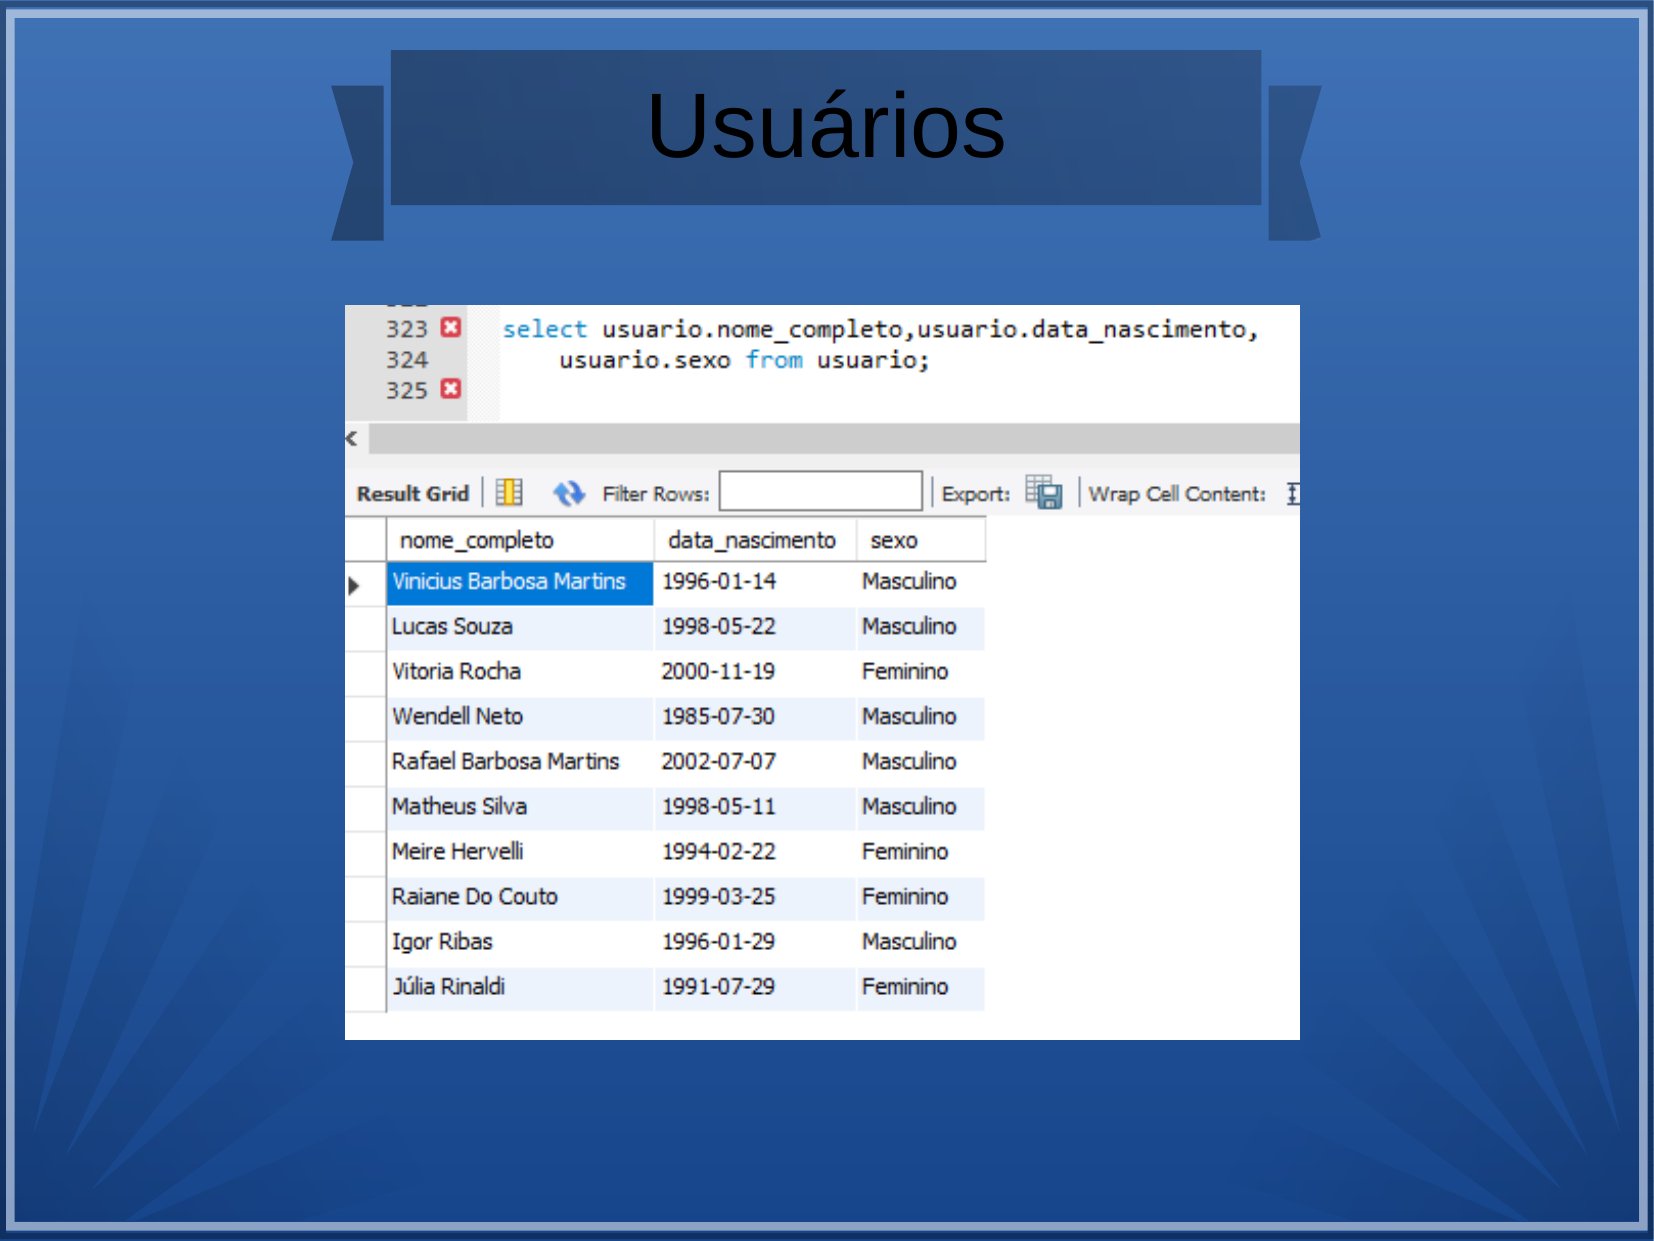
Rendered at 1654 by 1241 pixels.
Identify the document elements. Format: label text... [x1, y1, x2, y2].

title Usuários [389, 47, 1264, 205]
picture [345, 305, 1300, 1040]
